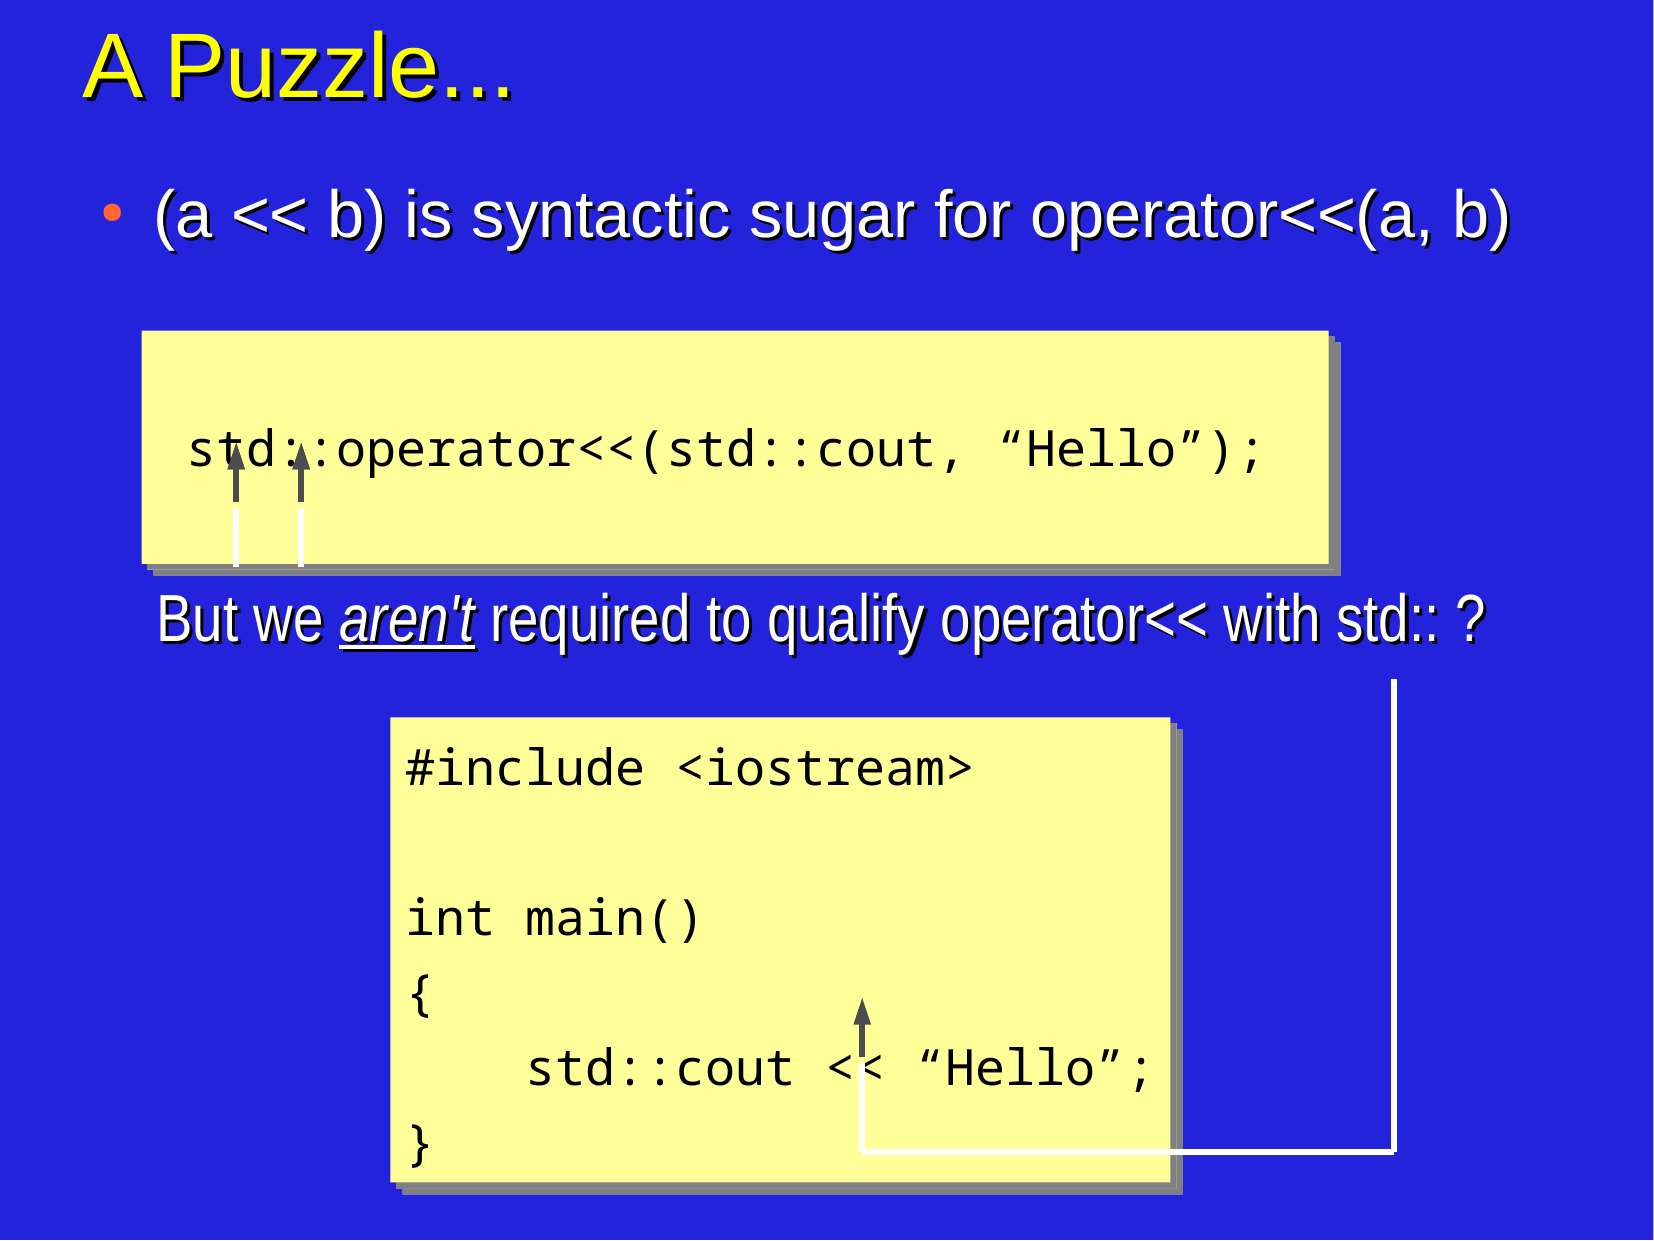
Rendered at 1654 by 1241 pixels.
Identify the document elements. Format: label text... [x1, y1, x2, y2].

text_box #include <iostream> int main() { std::cout << “Hello”; } [390, 717, 1171, 1183]
list (a << b) is syntactic sugar for operator<<(a, b) [82, 177, 1571, 1182]
title A Puzzle... [82, 2, 1571, 130]
text_box But we aren't required to qualify operator<< with std:: ? [141, 566, 1619, 663]
text_box std::operator<<(std::cout, “Hello”); [141, 330, 1329, 564]
